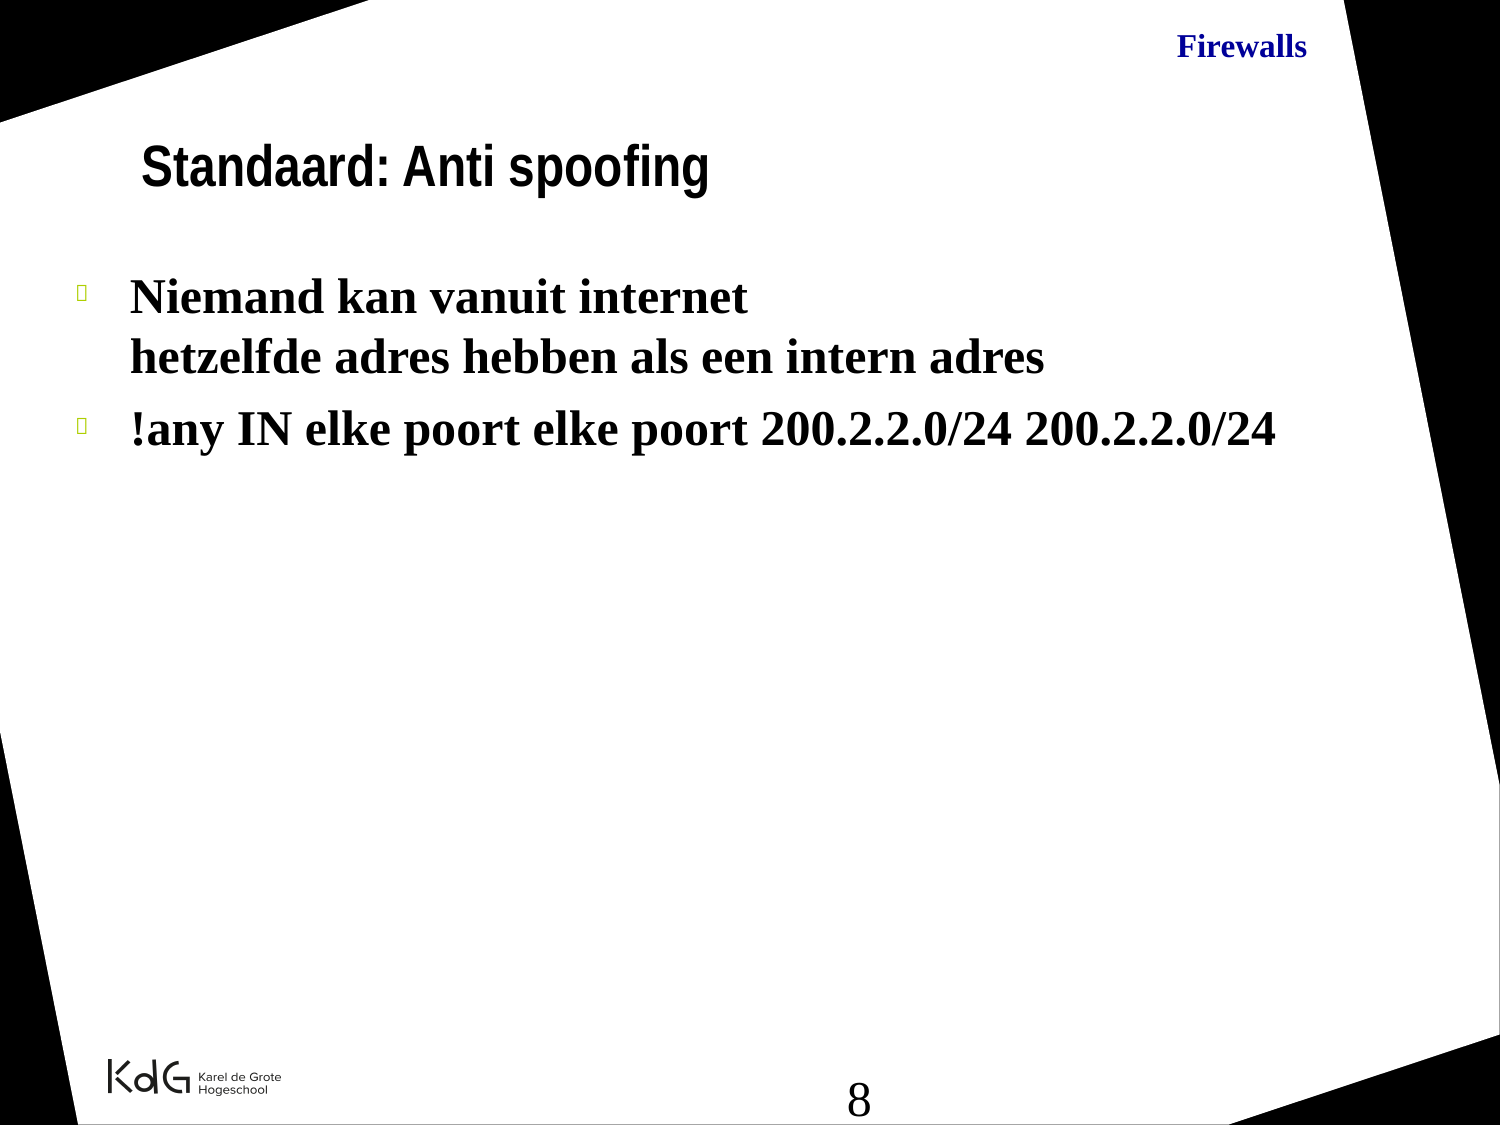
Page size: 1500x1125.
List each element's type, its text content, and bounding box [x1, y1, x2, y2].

text_box Niemand kan vanuit internet hetzelfde adres hebben als een intern adres !any IN elke poort elke poort 200.2.2.0/24 200.2.2.0/24 [75, 263, 1425, 1006]
text_box Standaard: Anti spoofing [141, 72, 1447, 253]
picture [108, 1059, 281, 1096]
